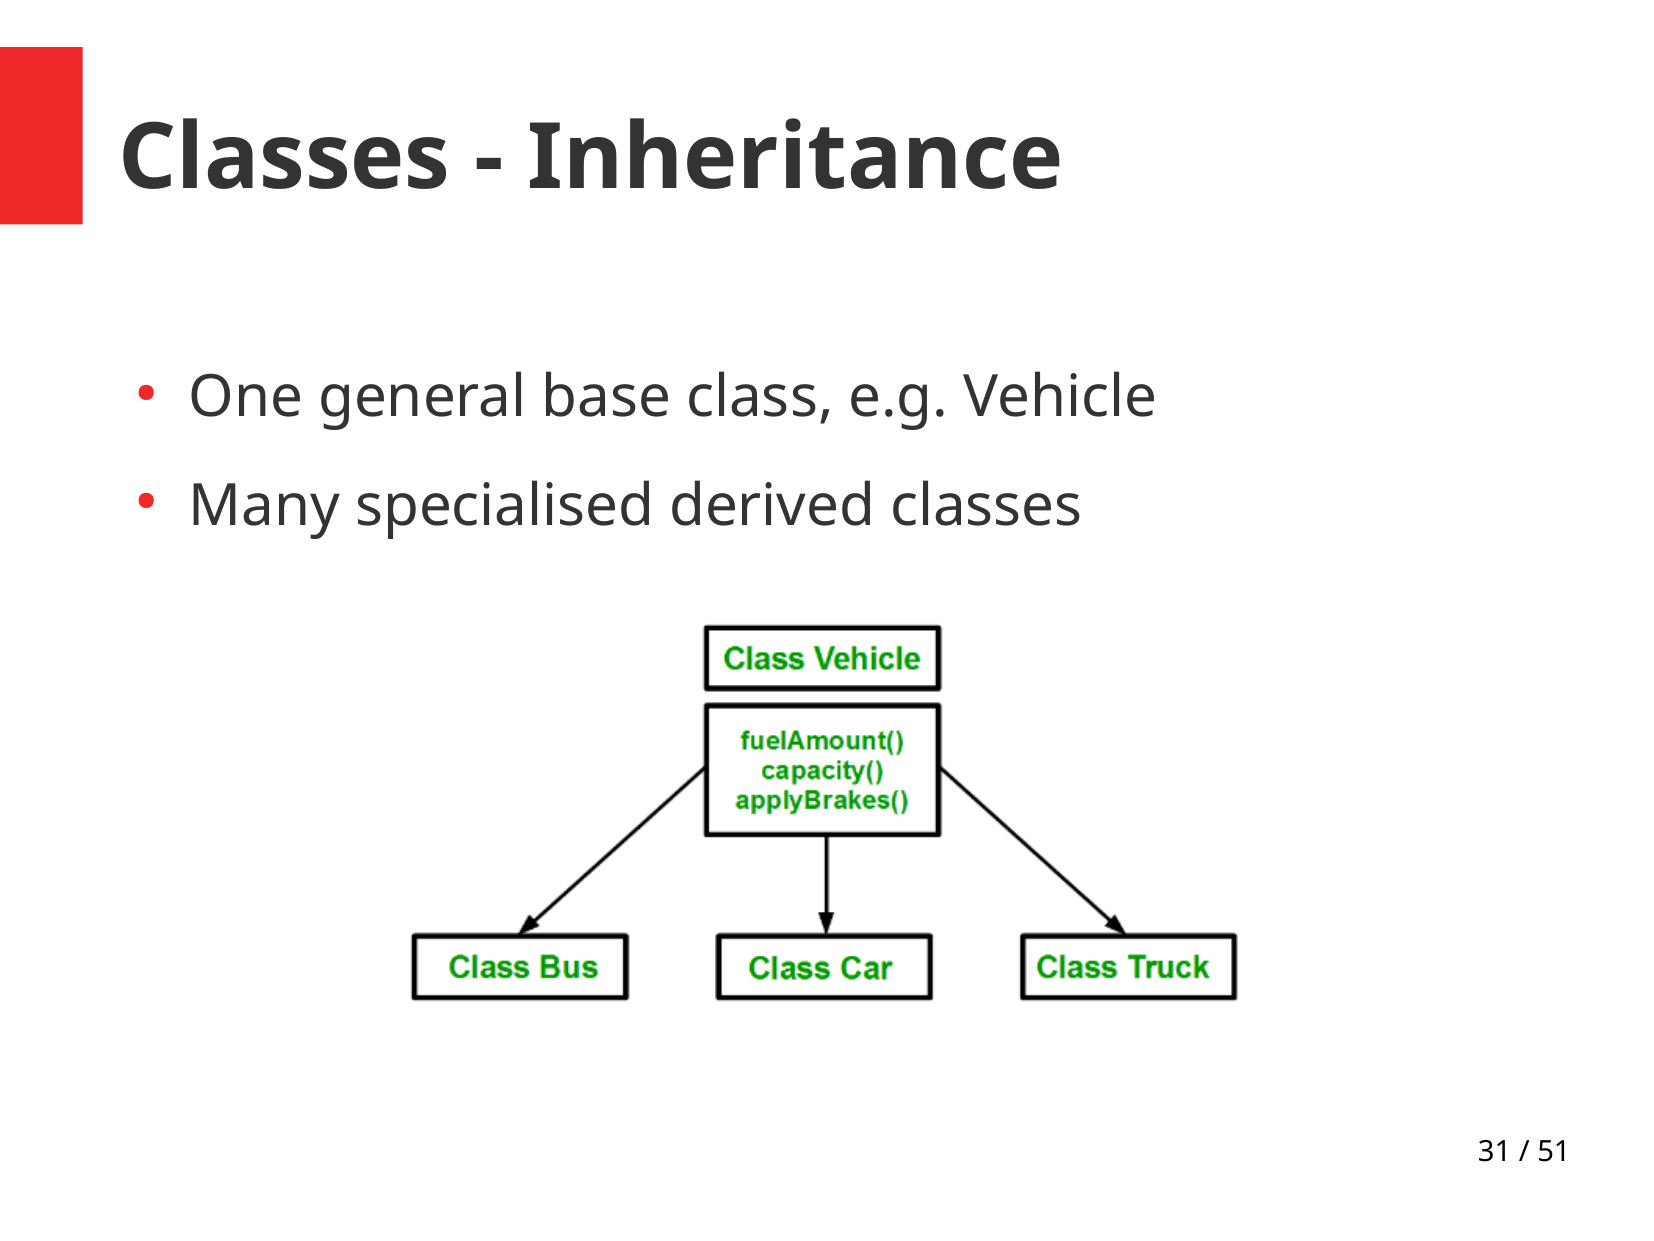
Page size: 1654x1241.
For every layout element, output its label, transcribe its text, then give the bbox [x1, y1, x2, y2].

title Classes - Inheritance [118, 49, 1571, 257]
list One general base class, e.g. Vehicle Many specialised derived classes [118, 354, 1536, 1074]
picture [384, 590, 1252, 1019]
